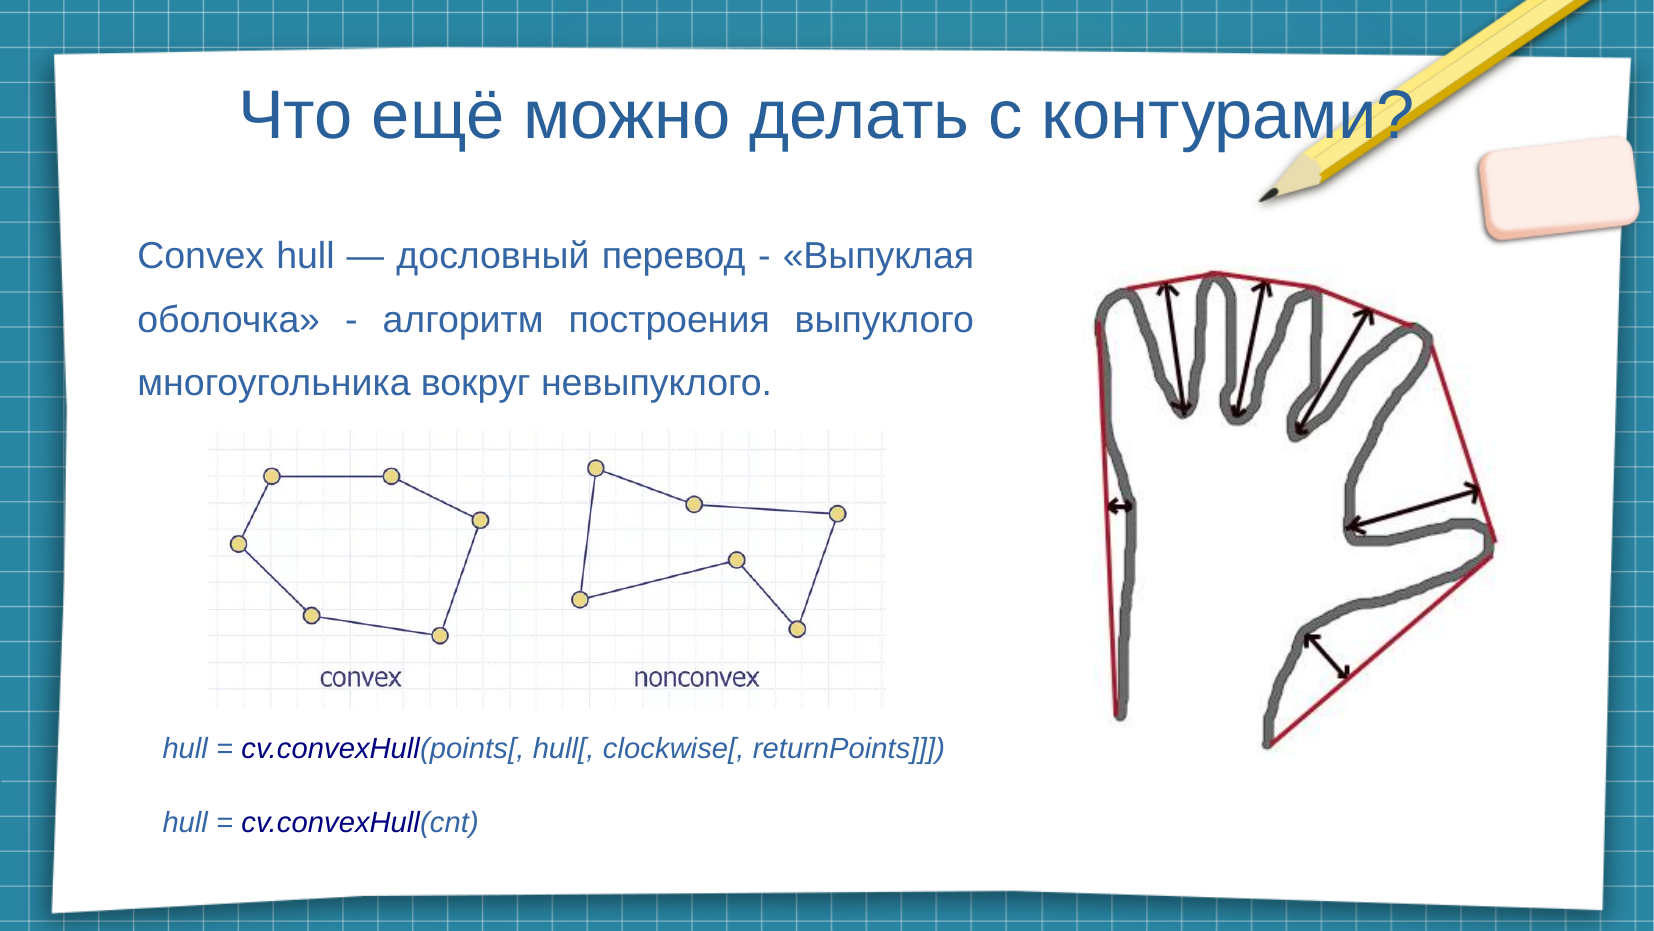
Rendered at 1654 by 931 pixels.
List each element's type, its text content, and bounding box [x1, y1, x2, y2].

picture [0, 0, 1654, 931]
title Что ещё можно делать с контурами? [82, 37, 1571, 193]
text_box Convex hull — дословный перевод - «Выпуклая оболочка» - алгоритм построения выпуклого многоугольника вокруг невыпуклого. [122, 206, 1011, 473]
text_box hull = cv.convexHull(points[, hull[, clockwise[, returnPoints]]]) hull = cv.convexHull(cnt) [147, 708, 1032, 896]
